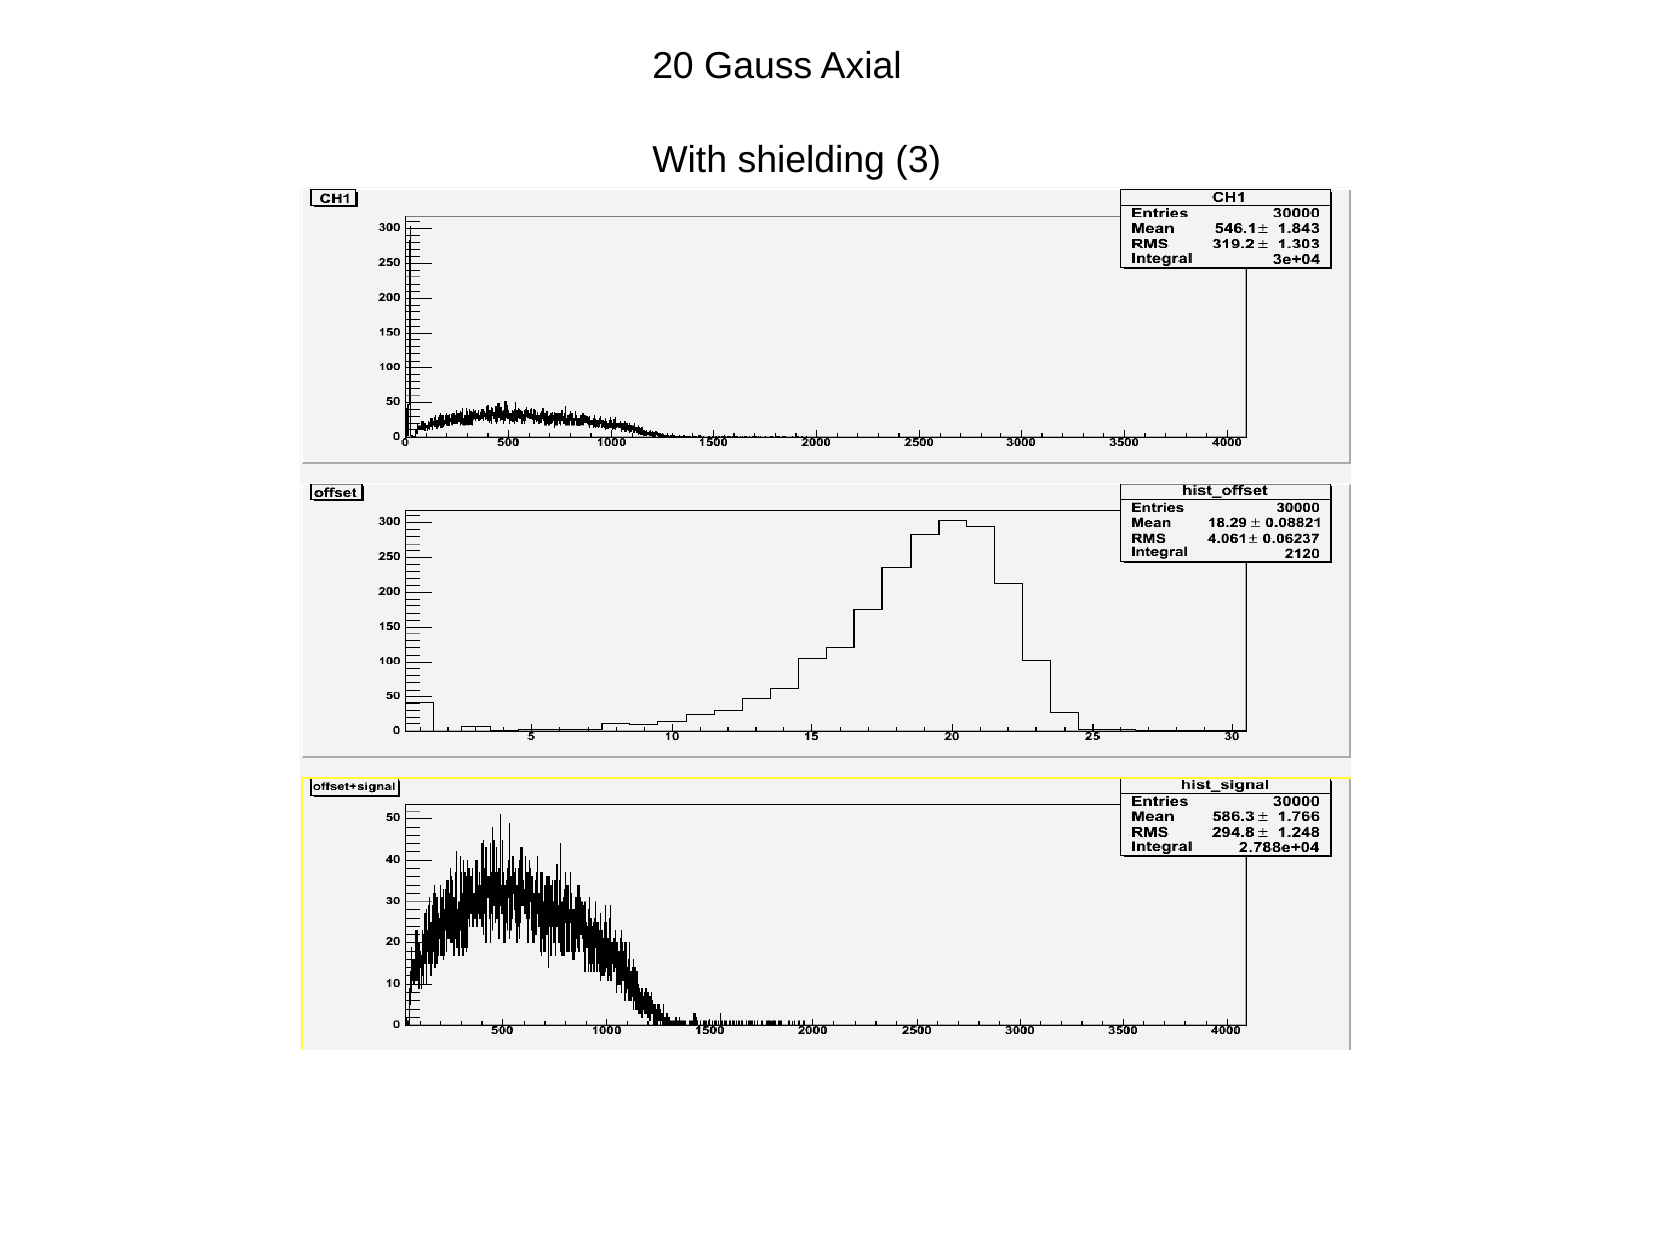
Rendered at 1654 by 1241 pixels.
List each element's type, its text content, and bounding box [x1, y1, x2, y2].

text_box With shielding (3) [637, 130, 976, 187]
picture [300, 187, 1351, 1051]
text_box 20 Gauss Axial [637, 37, 1088, 95]
